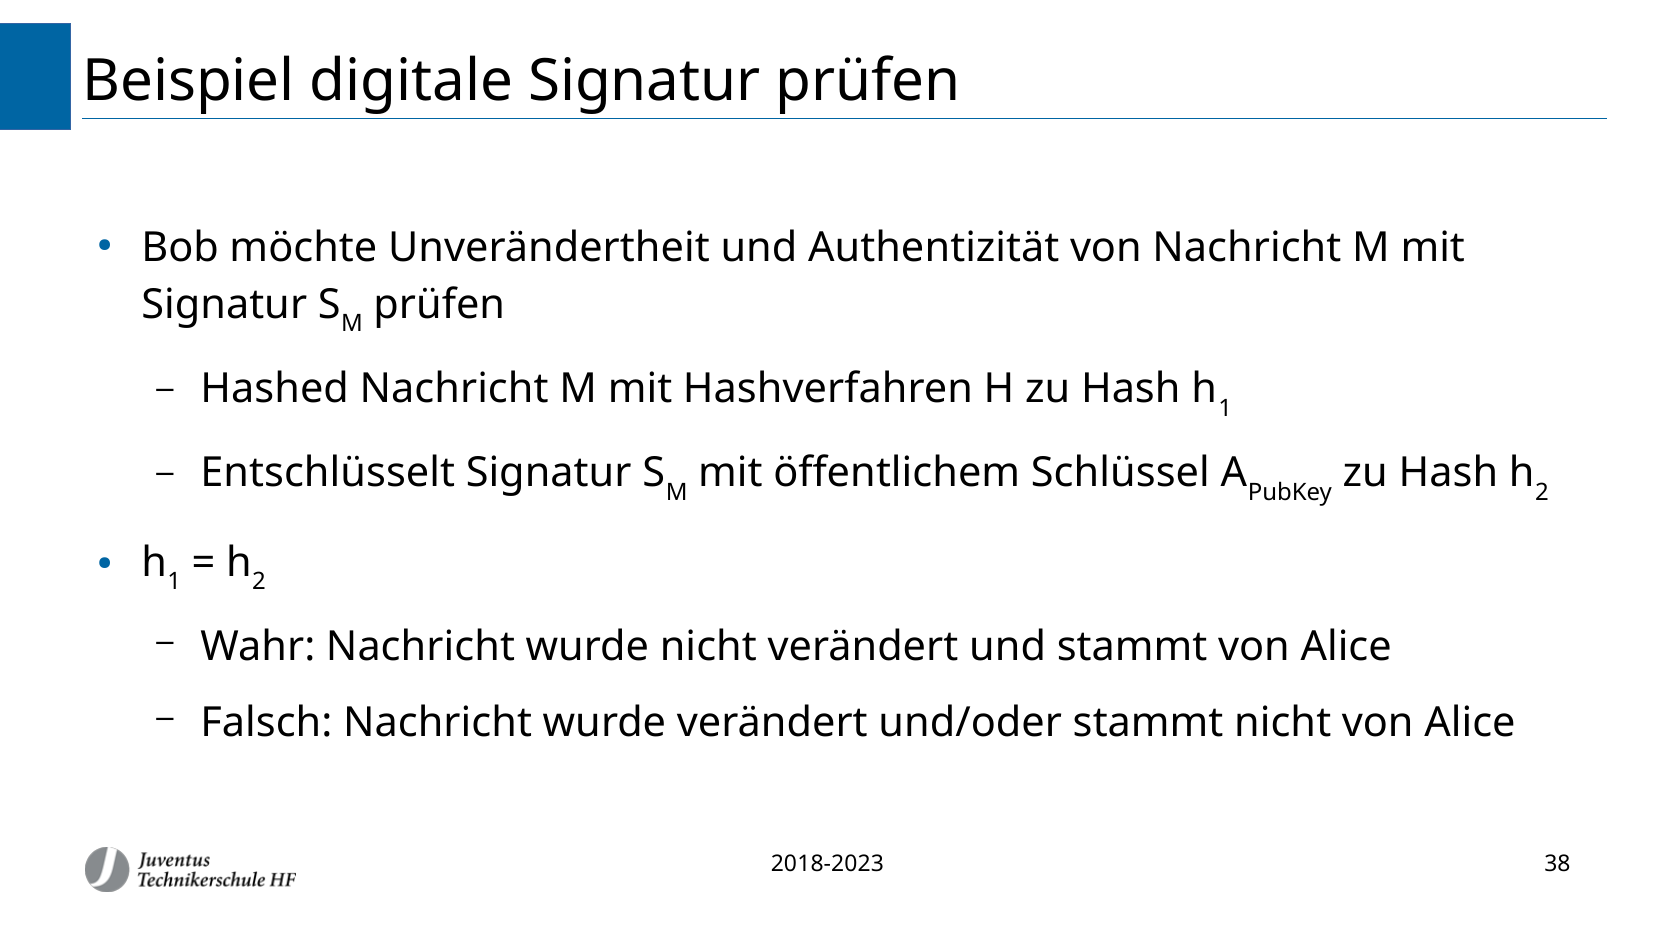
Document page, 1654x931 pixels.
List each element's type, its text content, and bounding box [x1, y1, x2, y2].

title Beispiel digitale Signatur prüfen [82, 37, 1571, 119]
picture [85, 847, 296, 892]
list Bob möchte Unverändertheit und Authentizität von Nachricht M mit Signatur SM prüfen Hashed Nachricht M mit Hashverfahren H zu Hash h1 Entschlüsselt Signatur SM mit öffentlichem Schlüssel APubKey zu Hash h2 h1 = h2 Wahr: Nachricht wurde nicht verändert und stammt von Alice Falsch: Nachricht wurde verändert und/oder stammt nicht von Alice [82, 217, 1571, 758]
